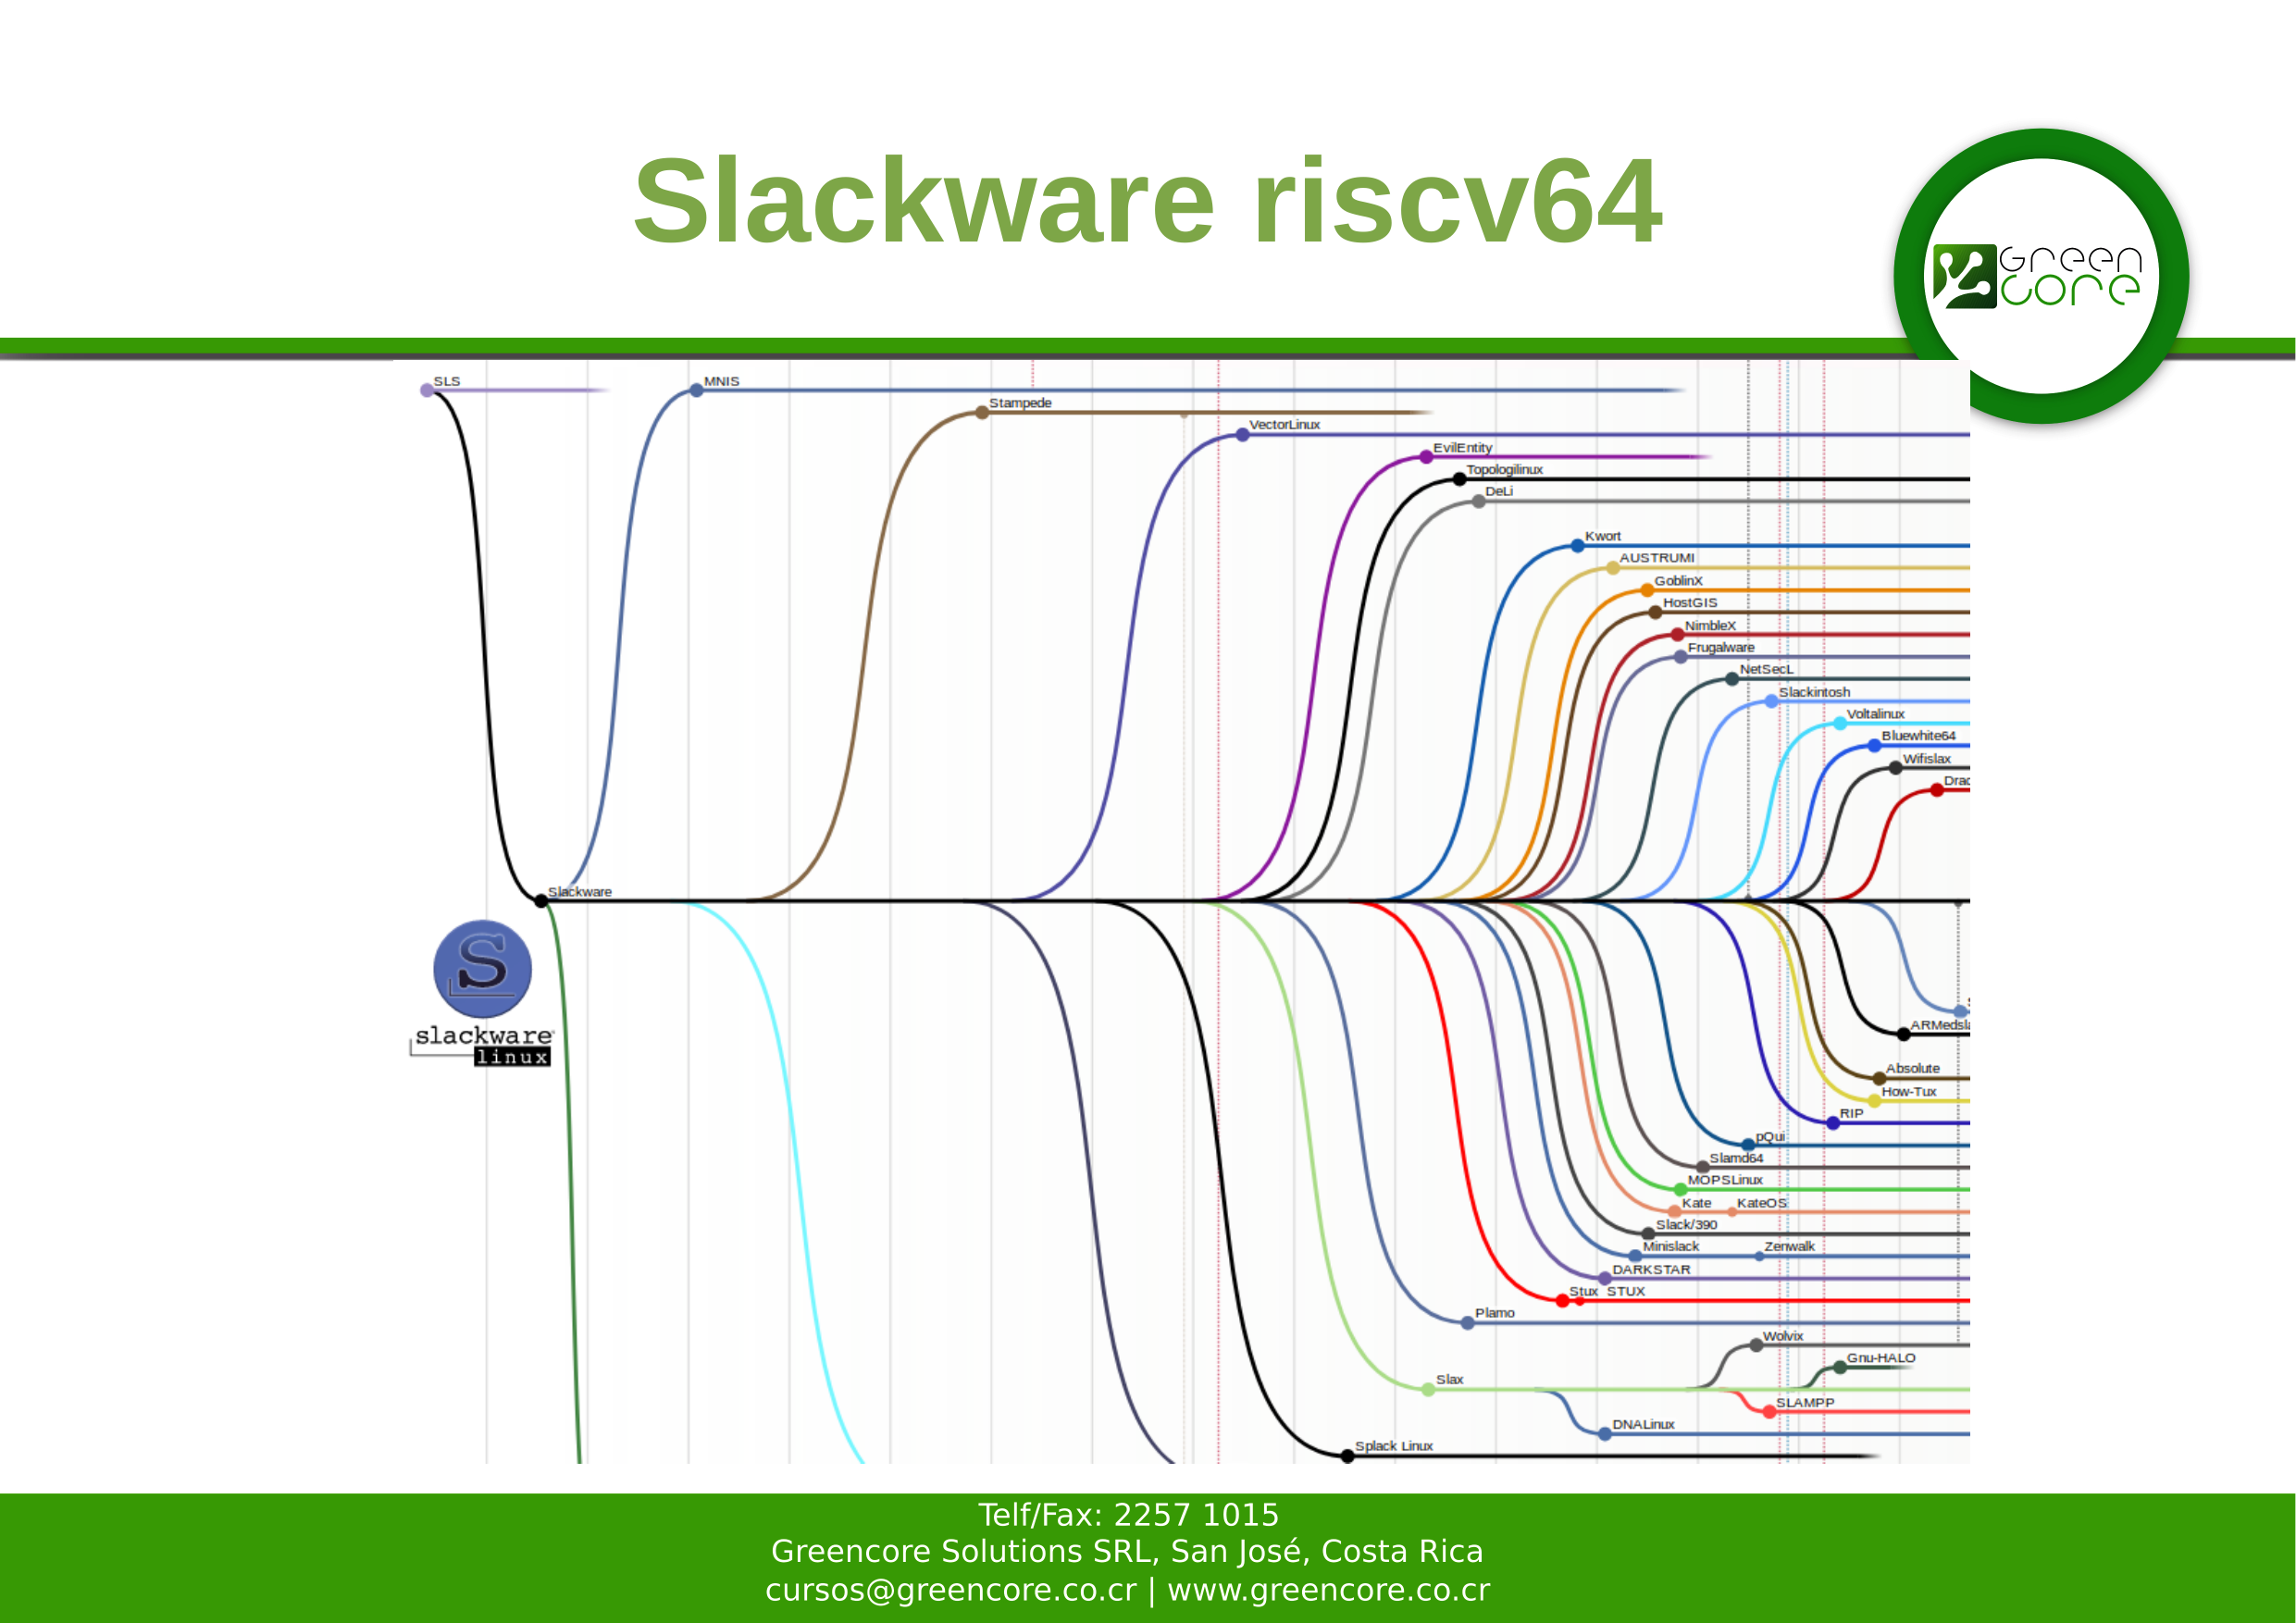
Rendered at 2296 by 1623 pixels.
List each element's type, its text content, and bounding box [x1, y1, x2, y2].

title Slackware riscv64 [115, 64, 2181, 336]
picture [0, 0, 2296, 1623]
